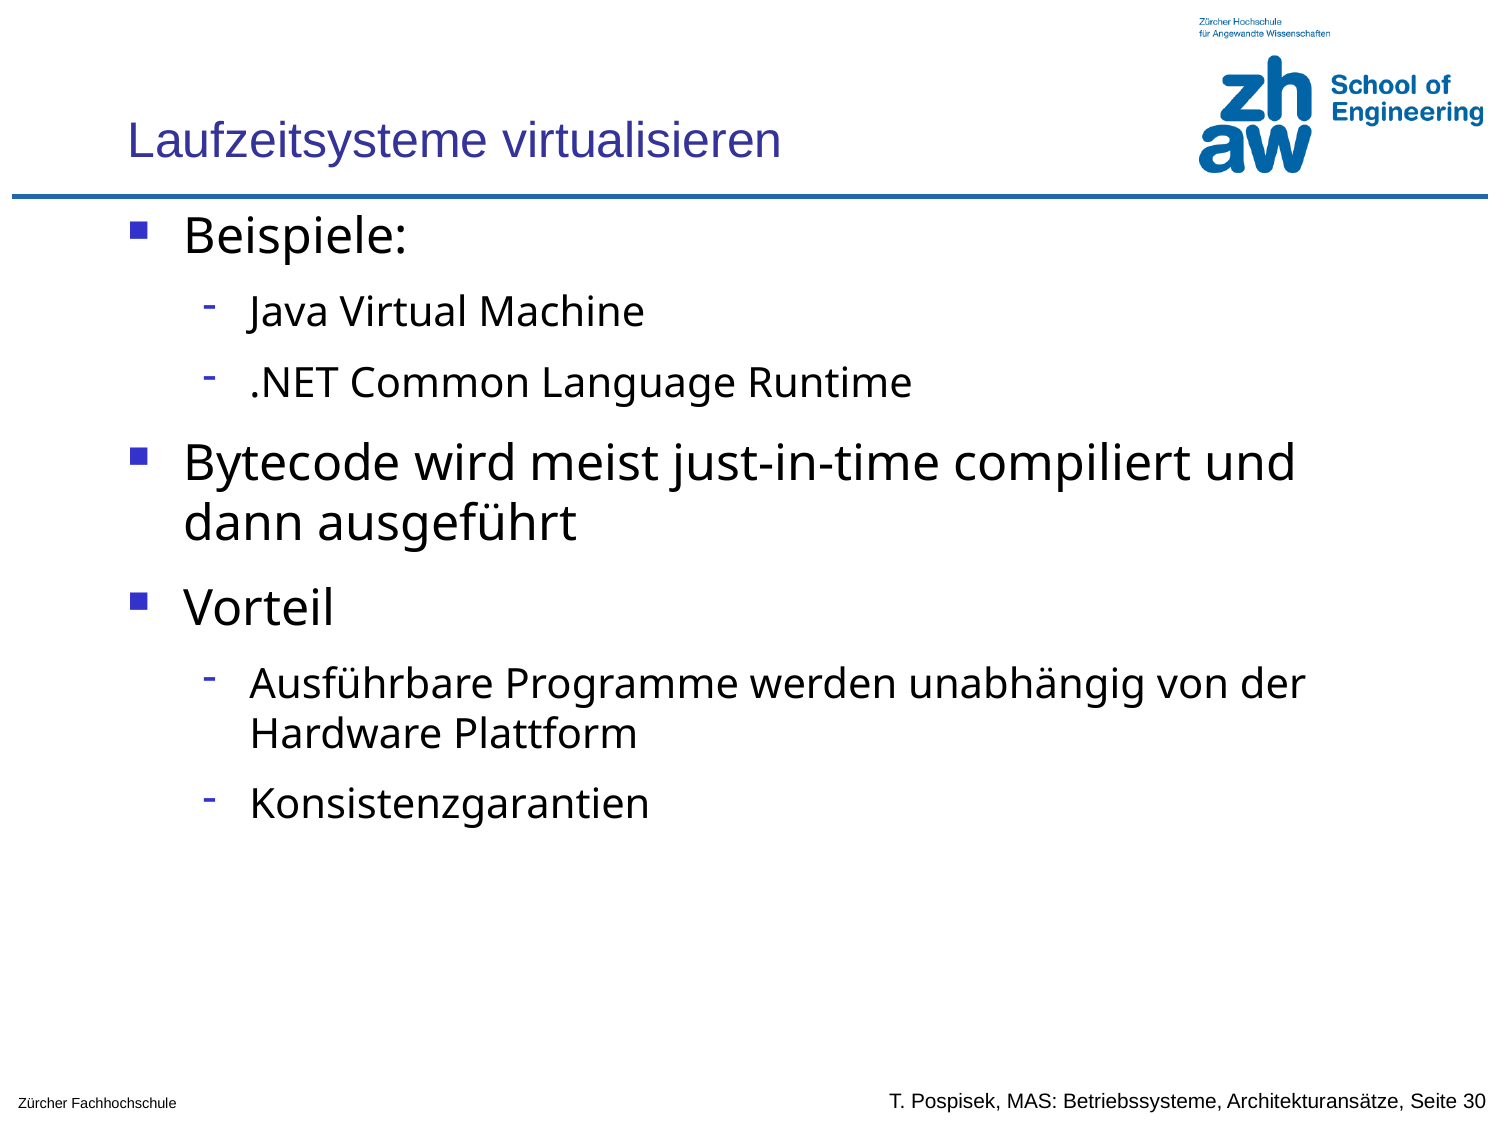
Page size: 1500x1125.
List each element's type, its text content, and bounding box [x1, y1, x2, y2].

list Beispiele: Java Virtual Machine .NET Common Language Runtime Bytecode wird meist just-in-time compiliert und dann ausgeführt Vorteil Ausführbare Programme werden unabhängig von der Hardware Plattform Konsistenzgarantien [112, 196, 1388, 937]
title Laufzeitsysteme virtualisieren [112, 50, 1391, 175]
picture [1199, 18, 1483, 173]
